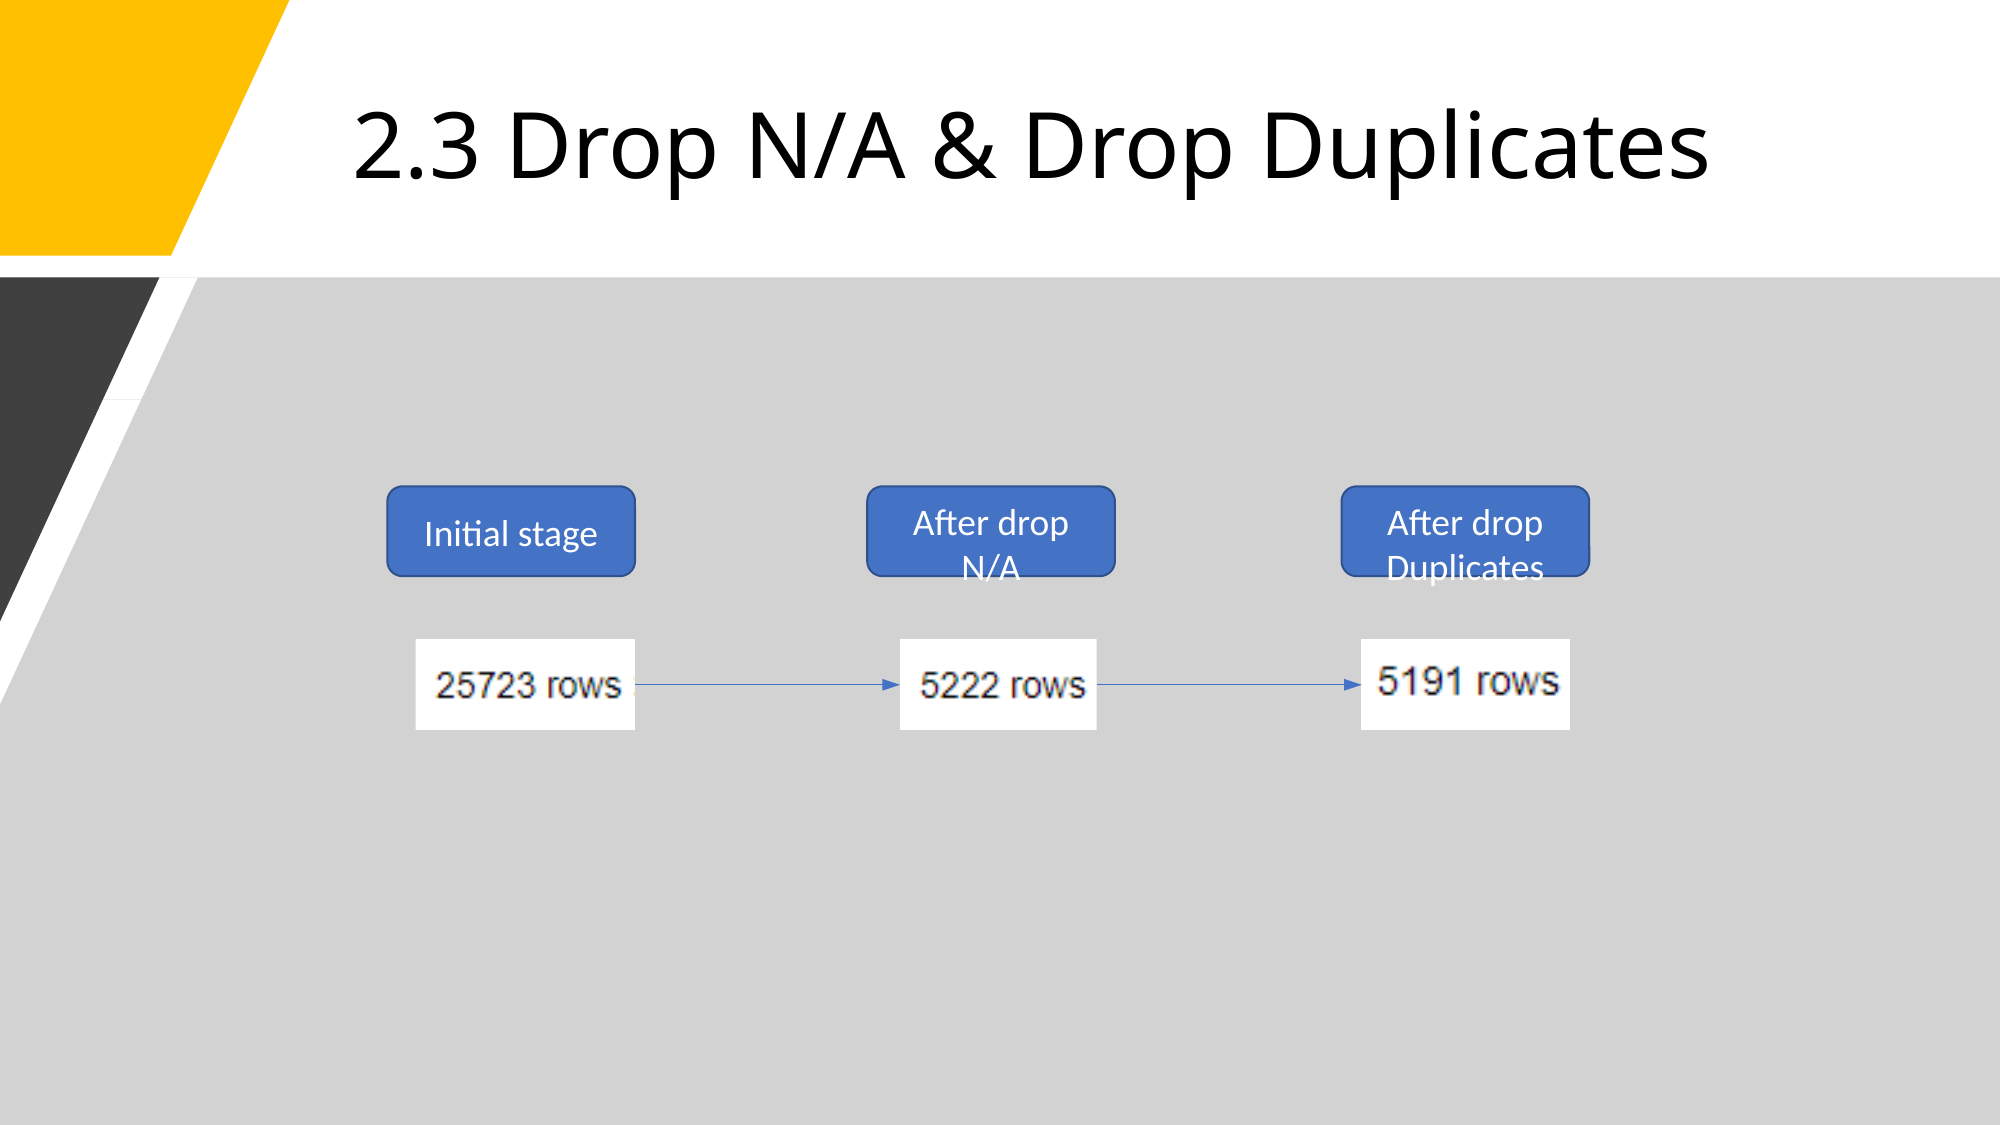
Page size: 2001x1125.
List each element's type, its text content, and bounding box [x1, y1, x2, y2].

text_box [0, 277, 2000, 1125]
picture [415, 639, 635, 730]
title 2.3 Drop N/A & Drop Duplicates [337, 60, 1808, 238]
picture [1361, 639, 1570, 730]
text_box Initial stage [387, 486, 636, 577]
picture [900, 639, 1097, 730]
text_box [0, 0, 290, 256]
text_box After drop Duplicates [1341, 486, 1590, 577]
text_box After drop N/A [867, 486, 1115, 577]
